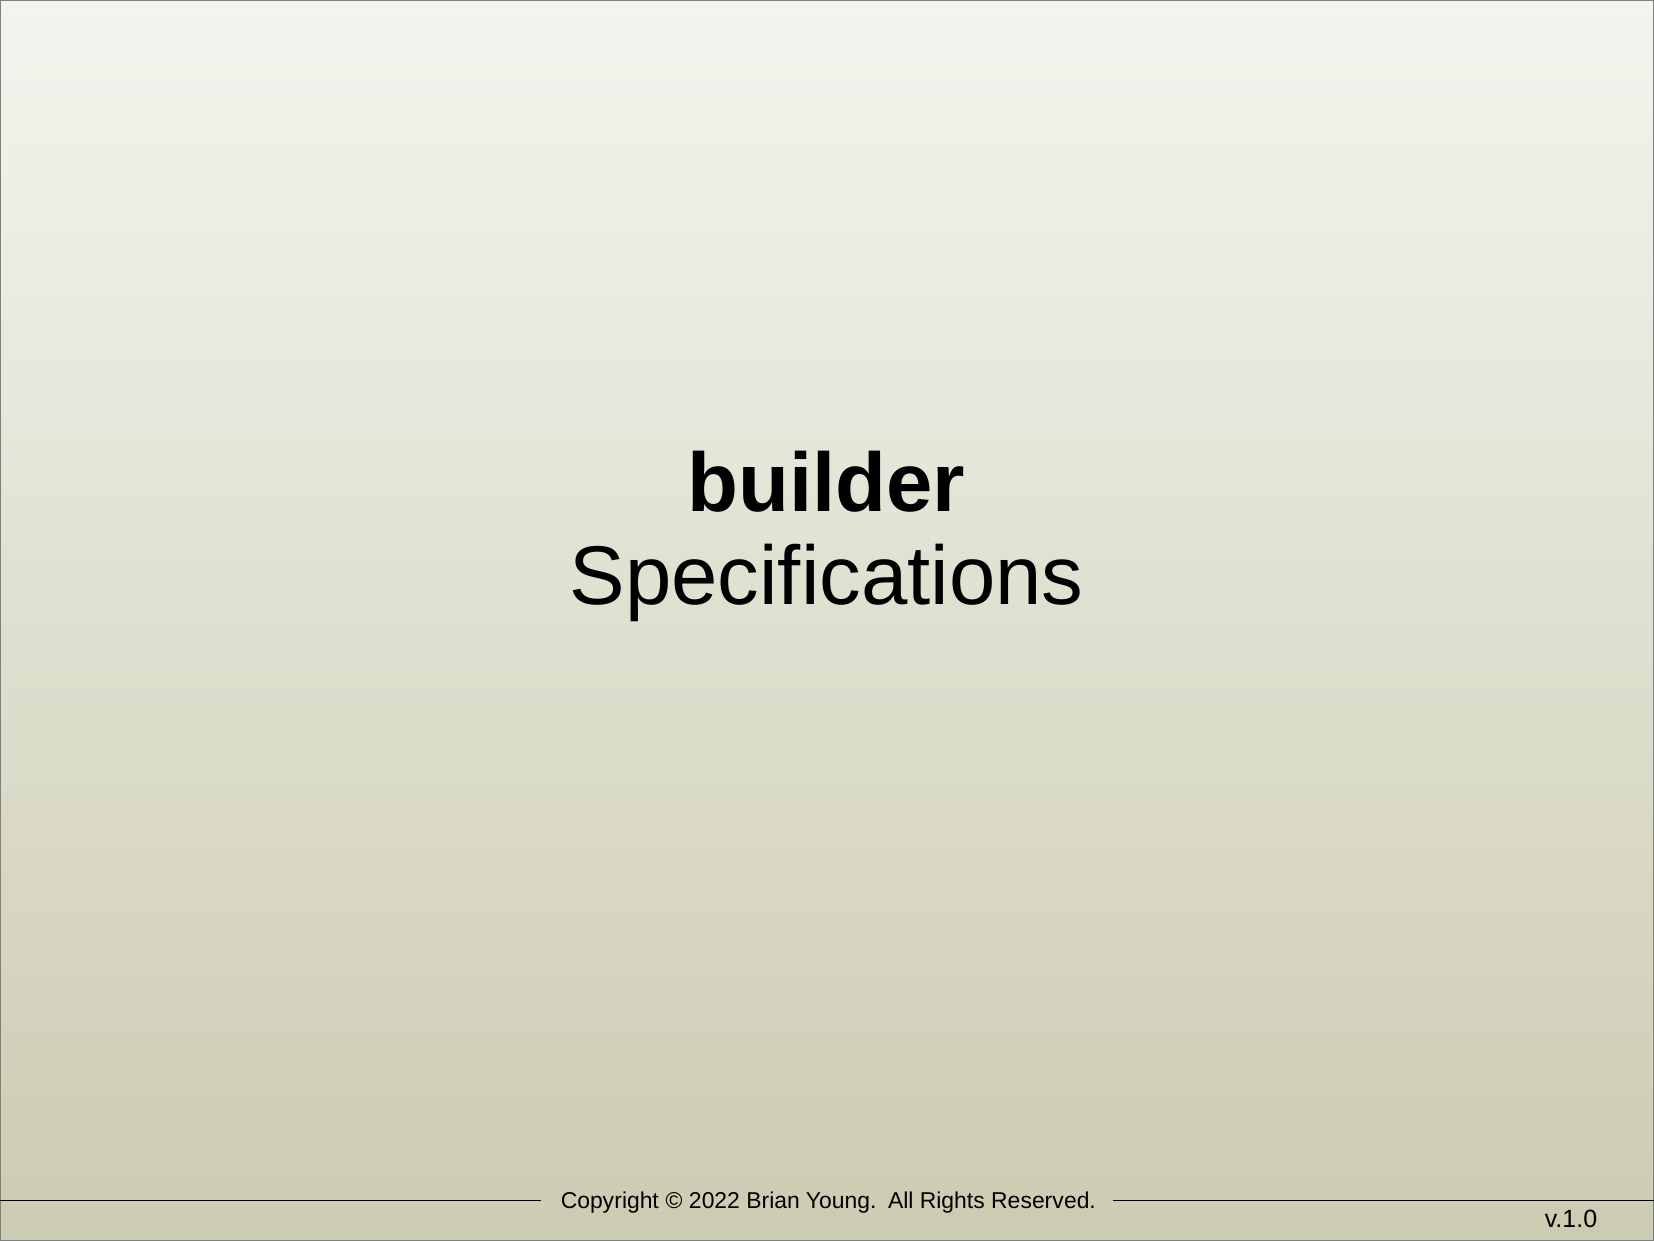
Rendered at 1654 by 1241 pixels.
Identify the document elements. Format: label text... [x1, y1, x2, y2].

text_box v.1.0 [1530, 1197, 1613, 1241]
subtitle builder Specifications [82, 49, 1571, 1109]
